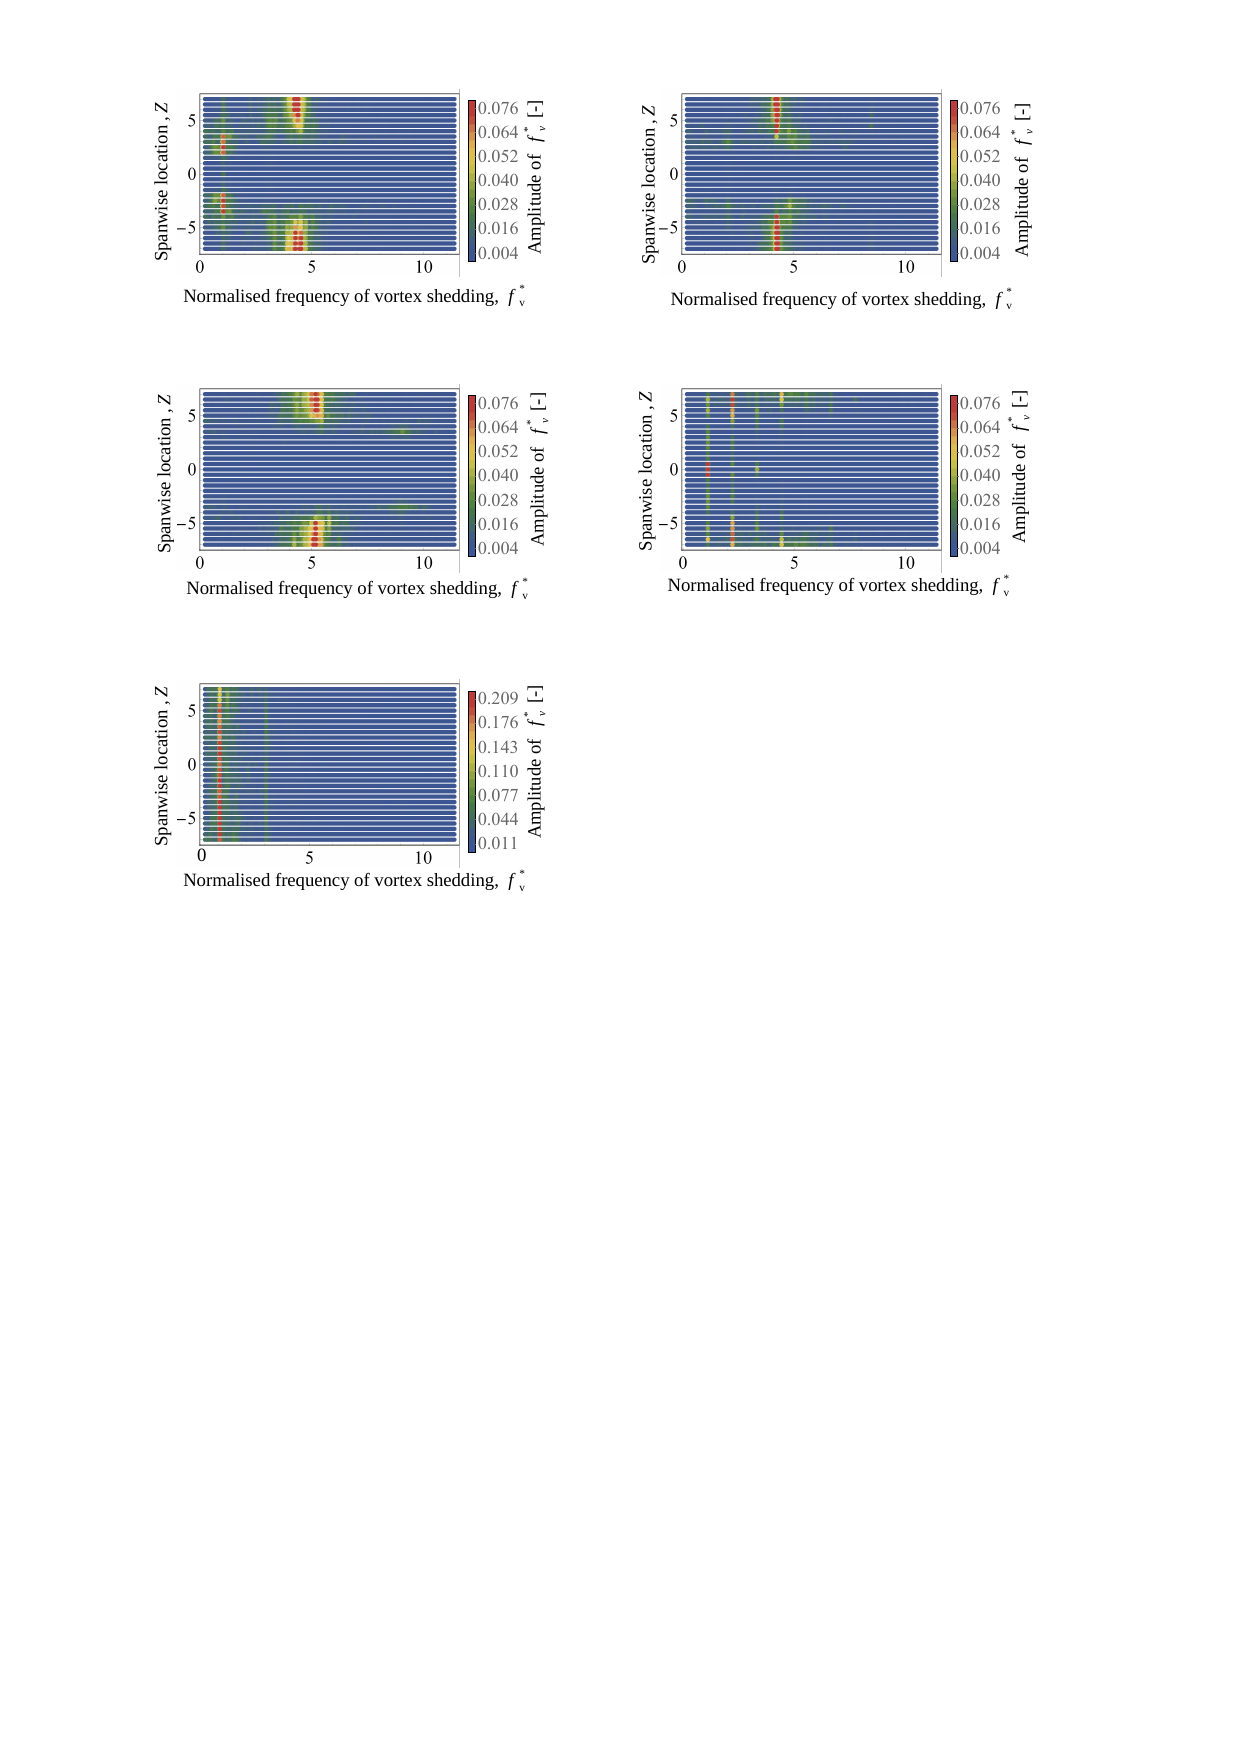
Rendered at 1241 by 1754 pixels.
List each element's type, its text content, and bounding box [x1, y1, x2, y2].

chart [661, 572, 1016, 600]
picture [659, 88, 1004, 278]
picture [177, 679, 522, 868]
chart [634, 383, 656, 558]
chart [524, 386, 552, 553]
chart [521, 94, 549, 261]
chart [150, 94, 172, 268]
picture [659, 383, 1004, 573]
chart [177, 868, 532, 895]
picture [177, 88, 522, 278]
picture [177, 383, 522, 573]
chart [150, 679, 172, 853]
chart [177, 283, 532, 310]
chart [521, 679, 549, 846]
chart [180, 575, 535, 603]
chart [637, 97, 659, 271]
chart [1006, 383, 1033, 550]
text_box 0 [182, 837, 219, 868]
chart [664, 286, 1019, 313]
chart [1009, 97, 1036, 264]
chart [153, 386, 174, 561]
